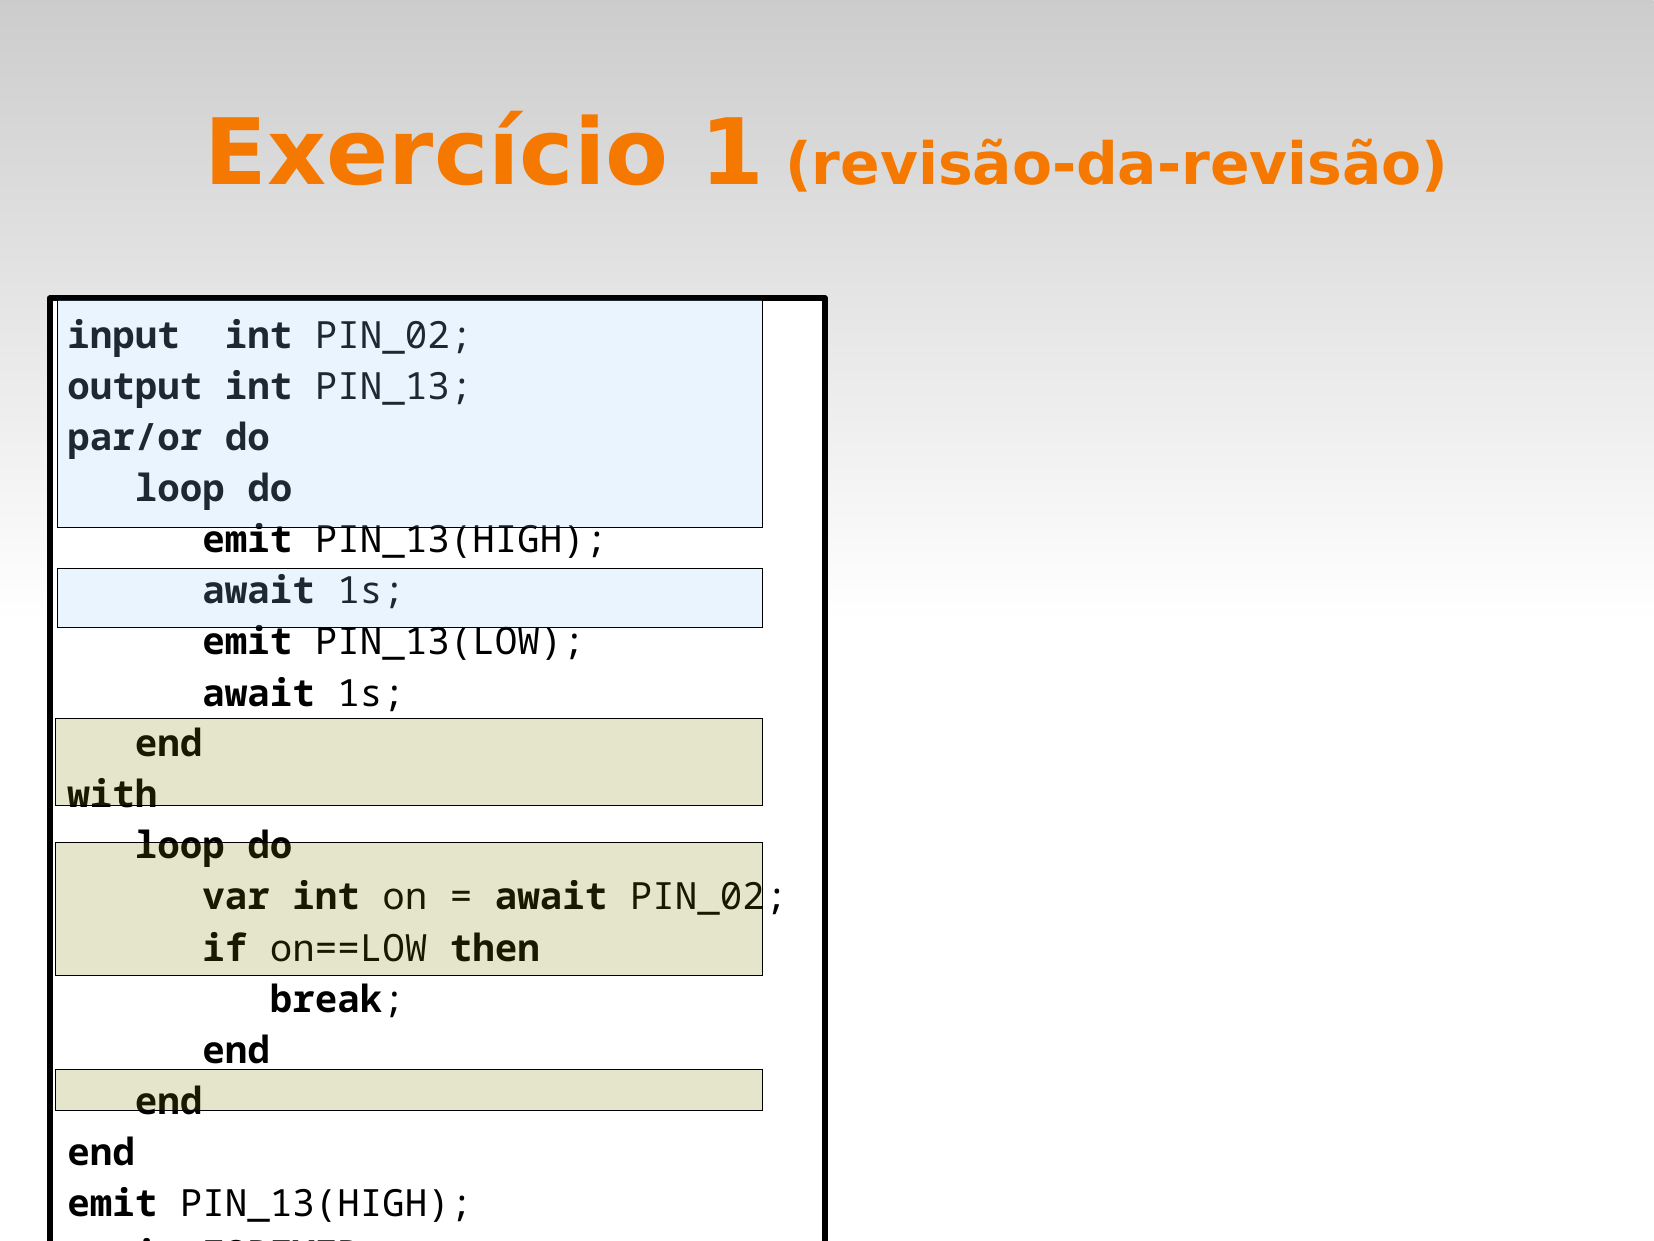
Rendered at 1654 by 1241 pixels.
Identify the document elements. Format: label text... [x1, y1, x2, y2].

title Exercício 1 (revisão-da-revisão) [82, 49, 1571, 257]
text_box [55, 842, 763, 976]
text_box [57, 568, 763, 628]
text_box [55, 1069, 763, 1111]
text_box input int PIN_02; output int PIN_13; par/or do loop do emit PIN_13(HIGH); await 1s; emit PIN_13(LOW); await 1s; end with loop do var int on = await PIN_02; if on==LOW then break; end end end emit PIN_13(HIGH); await FOREVER; [49, 298, 826, 1170]
text_box [55, 718, 763, 806]
text_box [57, 299, 763, 528]
